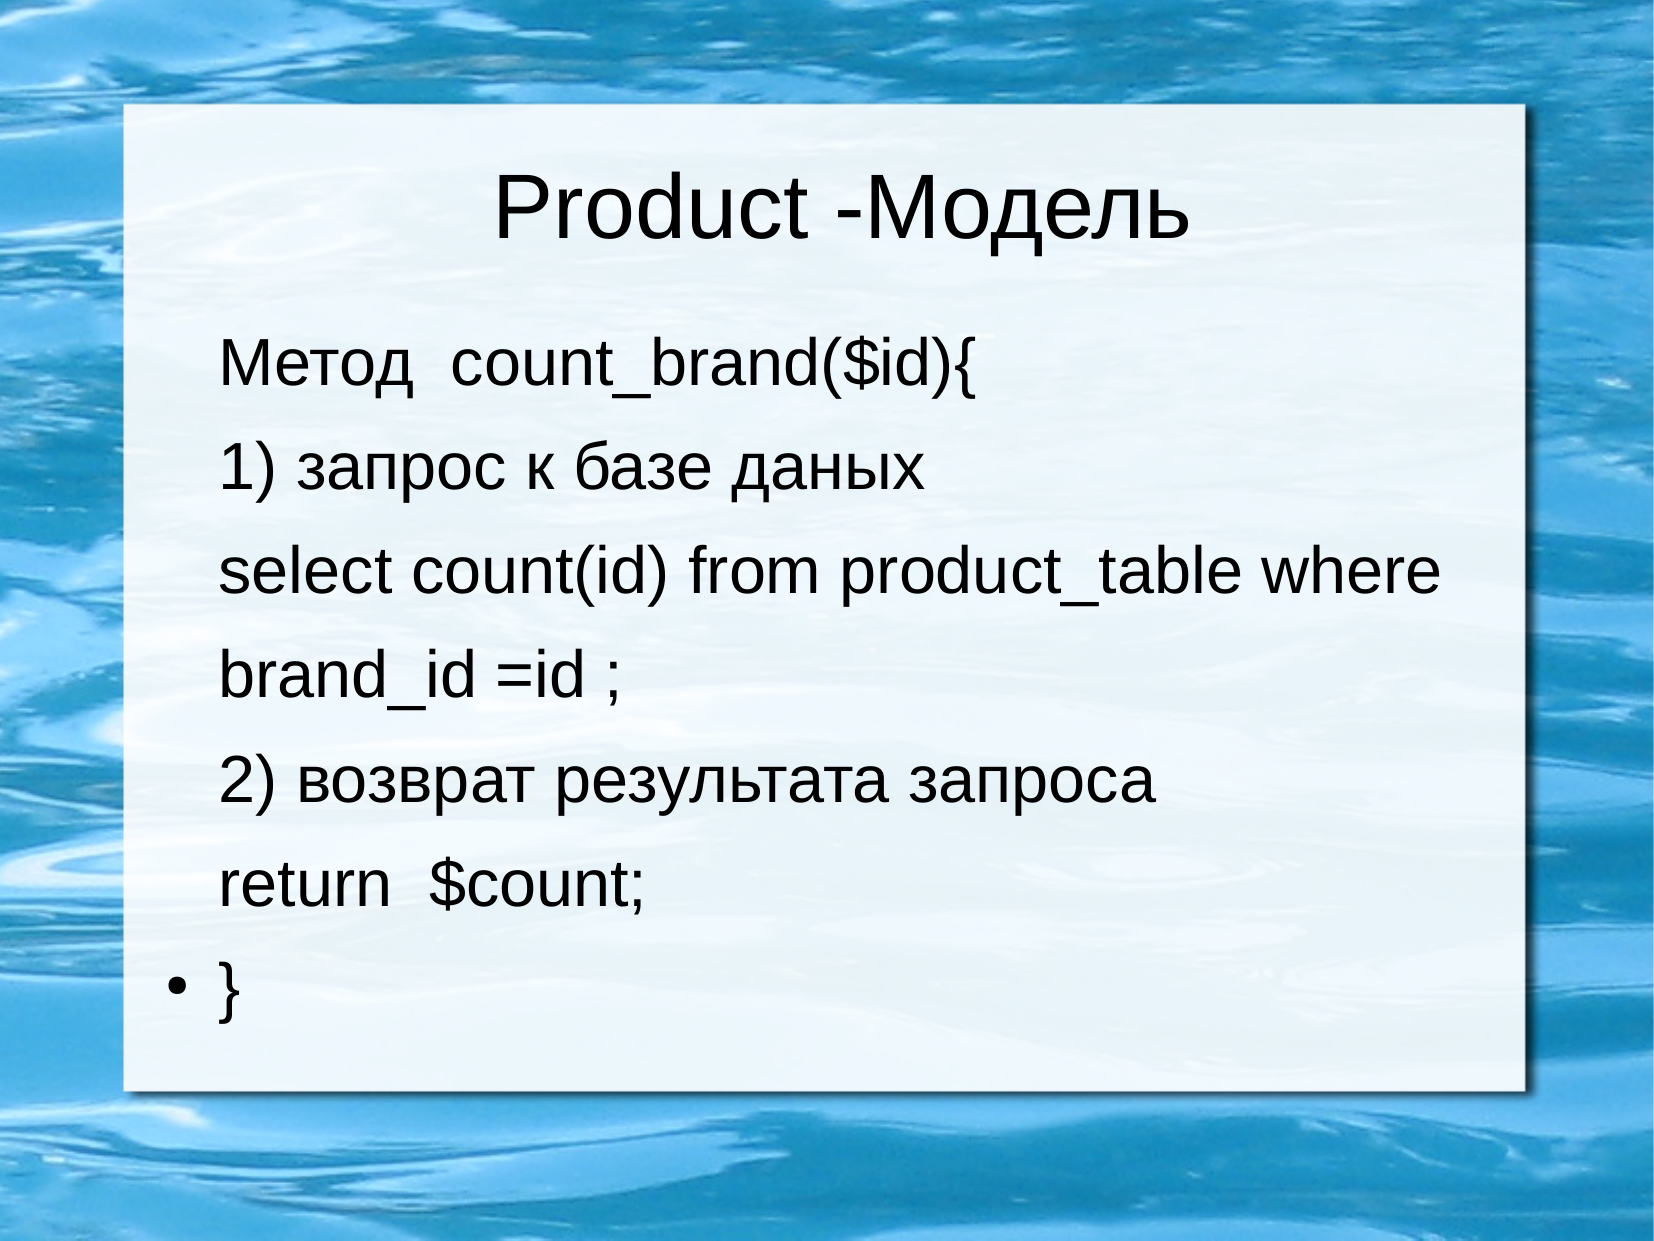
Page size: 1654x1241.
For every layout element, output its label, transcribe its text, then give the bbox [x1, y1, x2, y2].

list Метод count_brand($id){ 1) запрос к базе даных select count(id) from product_table where brand_id =id ; 2) возврат результата запроса return $count; } [147, 324, 1506, 1129]
picture [0, 0, 1654, 1241]
title Product -Mодель [147, 125, 1506, 288]
